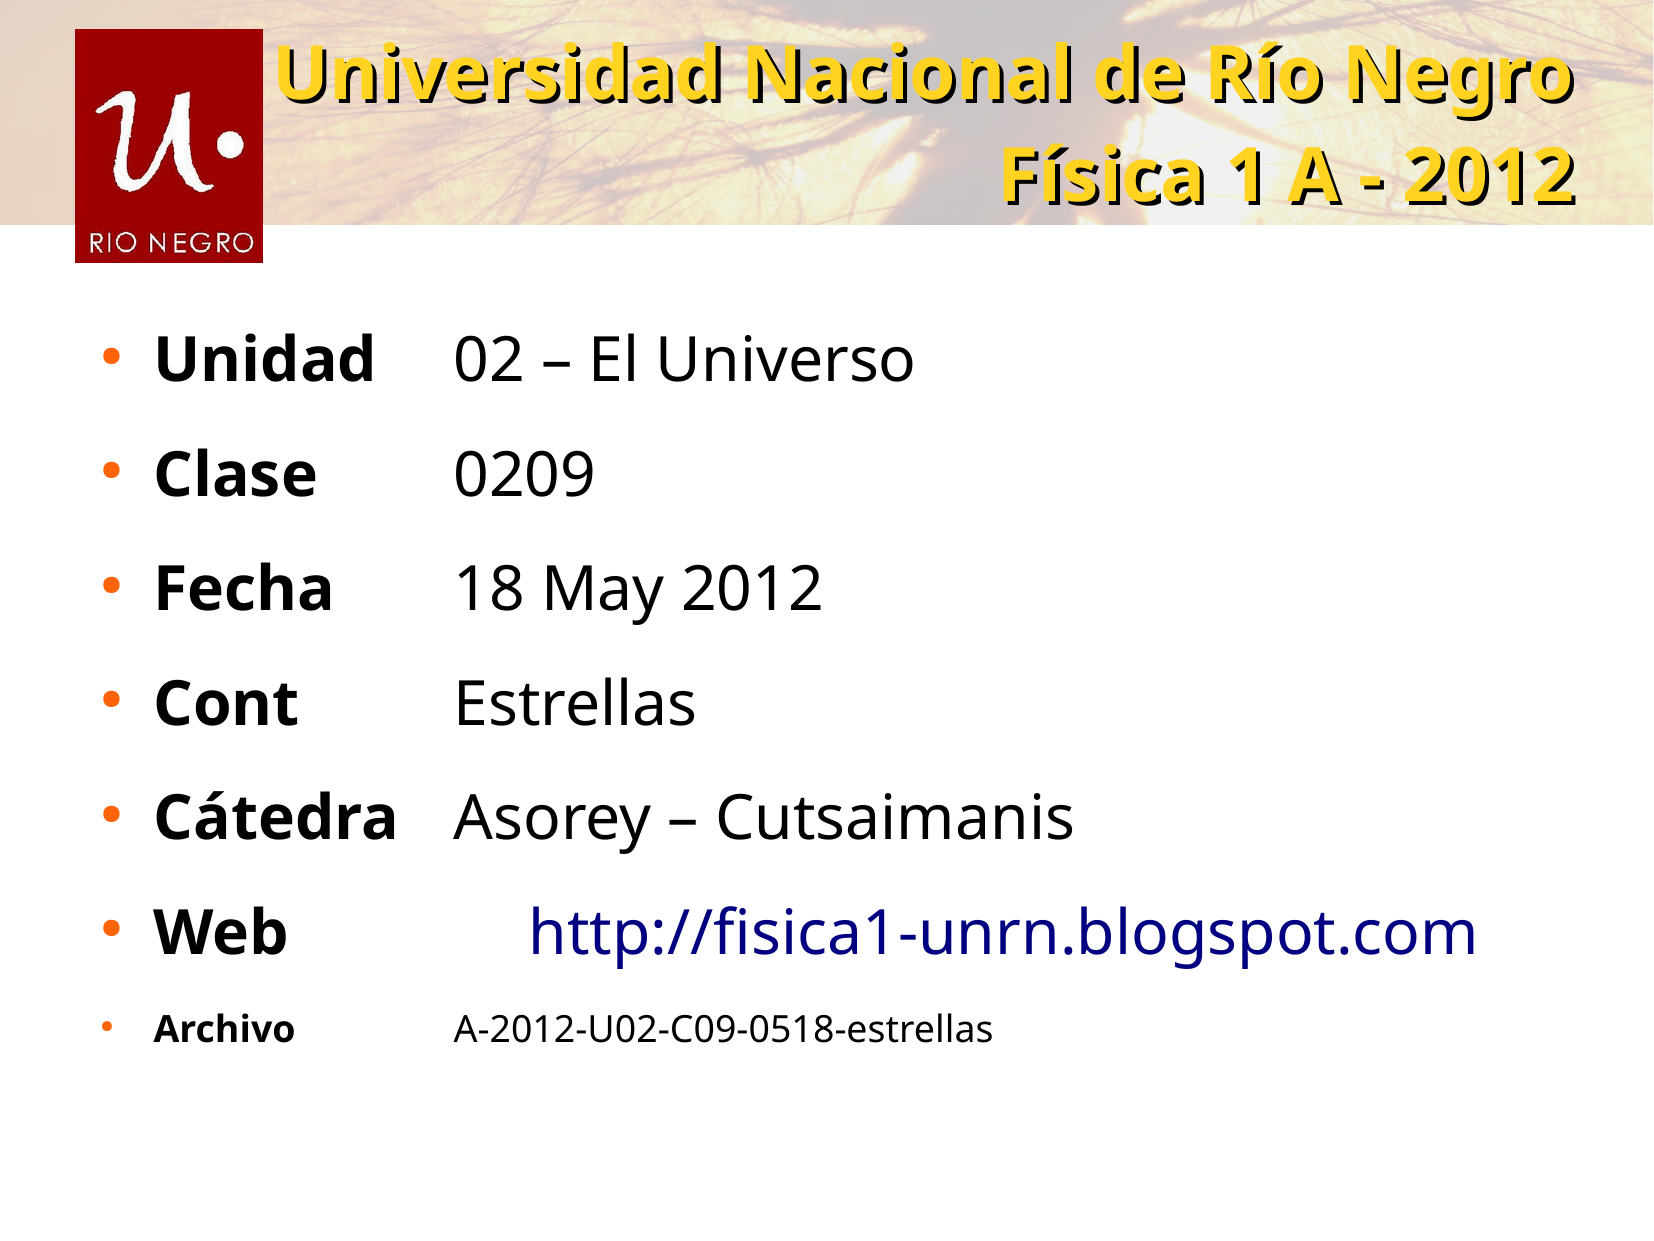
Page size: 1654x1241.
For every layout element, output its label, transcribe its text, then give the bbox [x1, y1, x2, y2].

picture [0, 0, 1654, 263]
title Universidad Nacional de Río Negro Física 1 A - 2012 [86, 2, 1576, 241]
list Unidad 02 – El Universo Clase 0209 Fecha 18 May 2012 Cont Estrellas Cátedra Asorey – Cutsaimanis Web http://fisica1-unrn.blogspot.com Archivo A-2012-U02-C09-0518-estrellas [82, 315, 1571, 1126]
